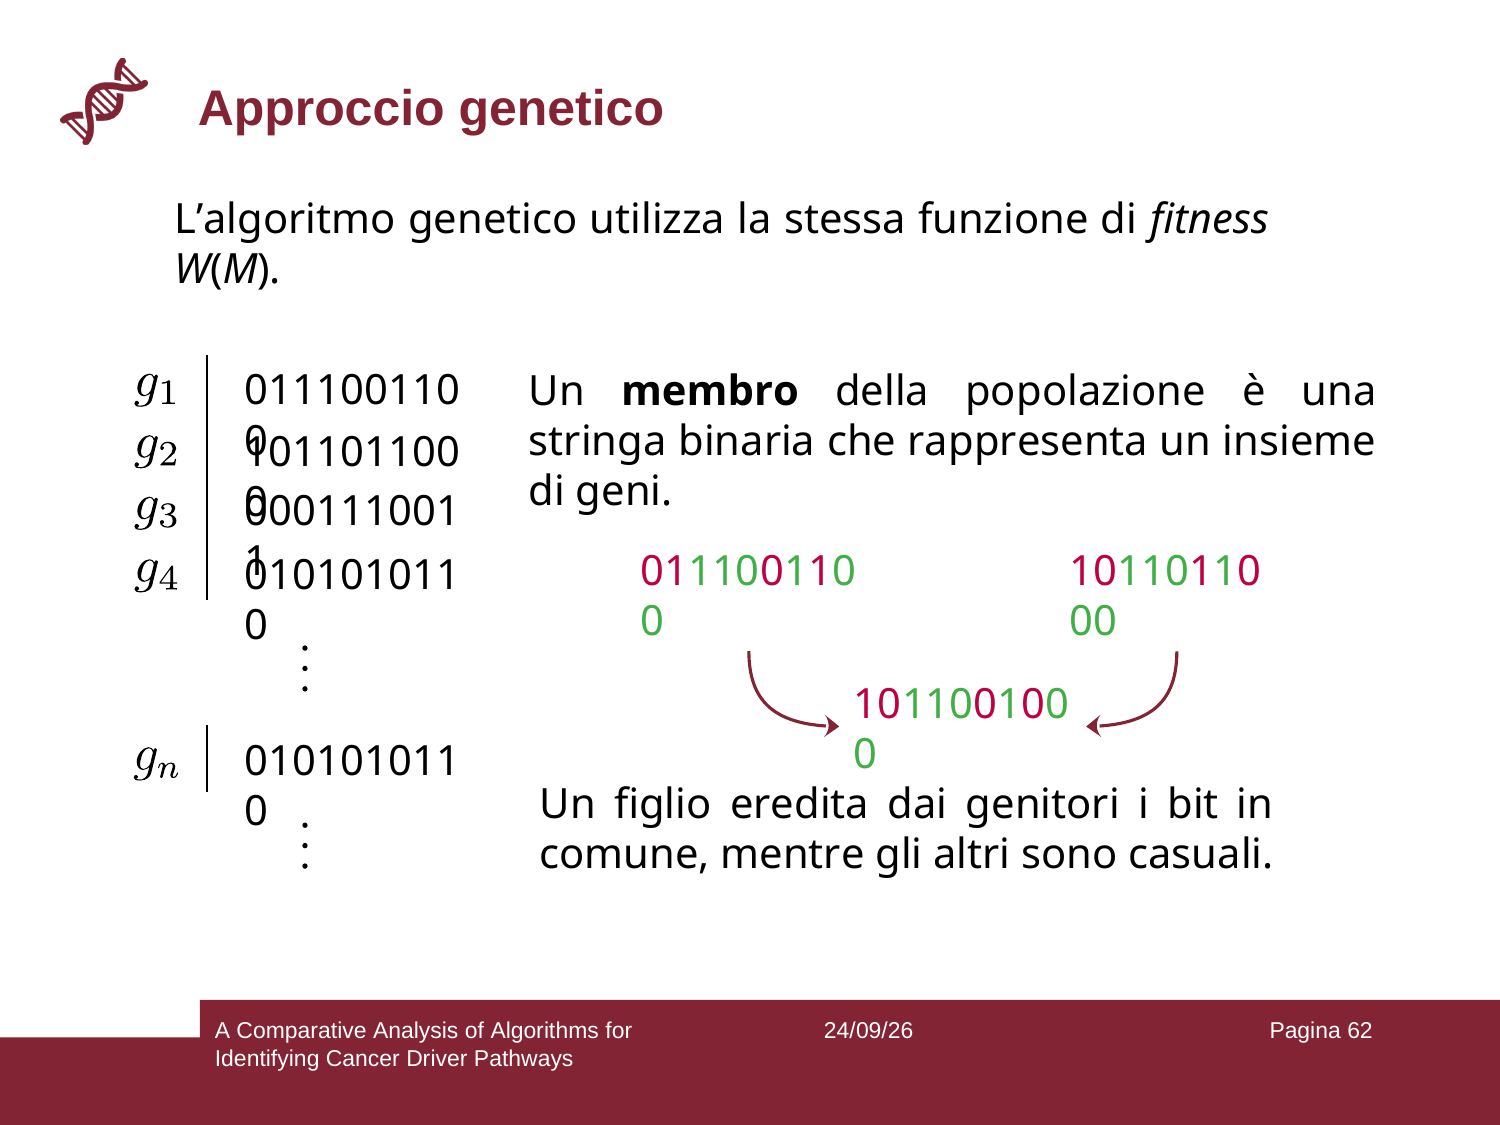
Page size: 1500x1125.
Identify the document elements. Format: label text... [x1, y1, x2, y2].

text_box Un membro della popolazione è una stringa binaria che rappresenta un insieme di geni. [514, 356, 1392, 532]
text_box Un figlio eredita dai genitori i bit in comune, mentre gli altri sono casuali. [524, 769, 1381, 945]
text_box 0111001100 [625, 536, 873, 602]
picture [133, 747, 179, 781]
text_box 0111001100 [231, 355, 485, 417]
text_box 0101010110 [229, 726, 485, 792]
text_box 22/10/24 [712, 1008, 1026, 1084]
picture [193, 725, 231, 812]
text_box 1011011000 [1054, 536, 1299, 602]
text_box 0101010110 [229, 540, 485, 606]
picture [60, 58, 148, 145]
title Approccio genetico [183, 67, 1400, 150]
text_box 0001110011 [229, 476, 485, 540]
picture [265, 631, 342, 702]
picture [265, 808, 342, 879]
text_box 1011001000 [839, 669, 1087, 734]
text_box Pagina <number> [1074, 1008, 1388, 1084]
text_box A Comparative Analysis of Algorithms for Identifying Cancer Driver Pathways [199, 1008, 676, 1084]
picture [68, 355, 231, 620]
text_box 1011011000 [229, 417, 485, 476]
text_box L’algoritmo genetico utilizza la stessa funzione di fitness W(M). [159, 184, 1371, 250]
